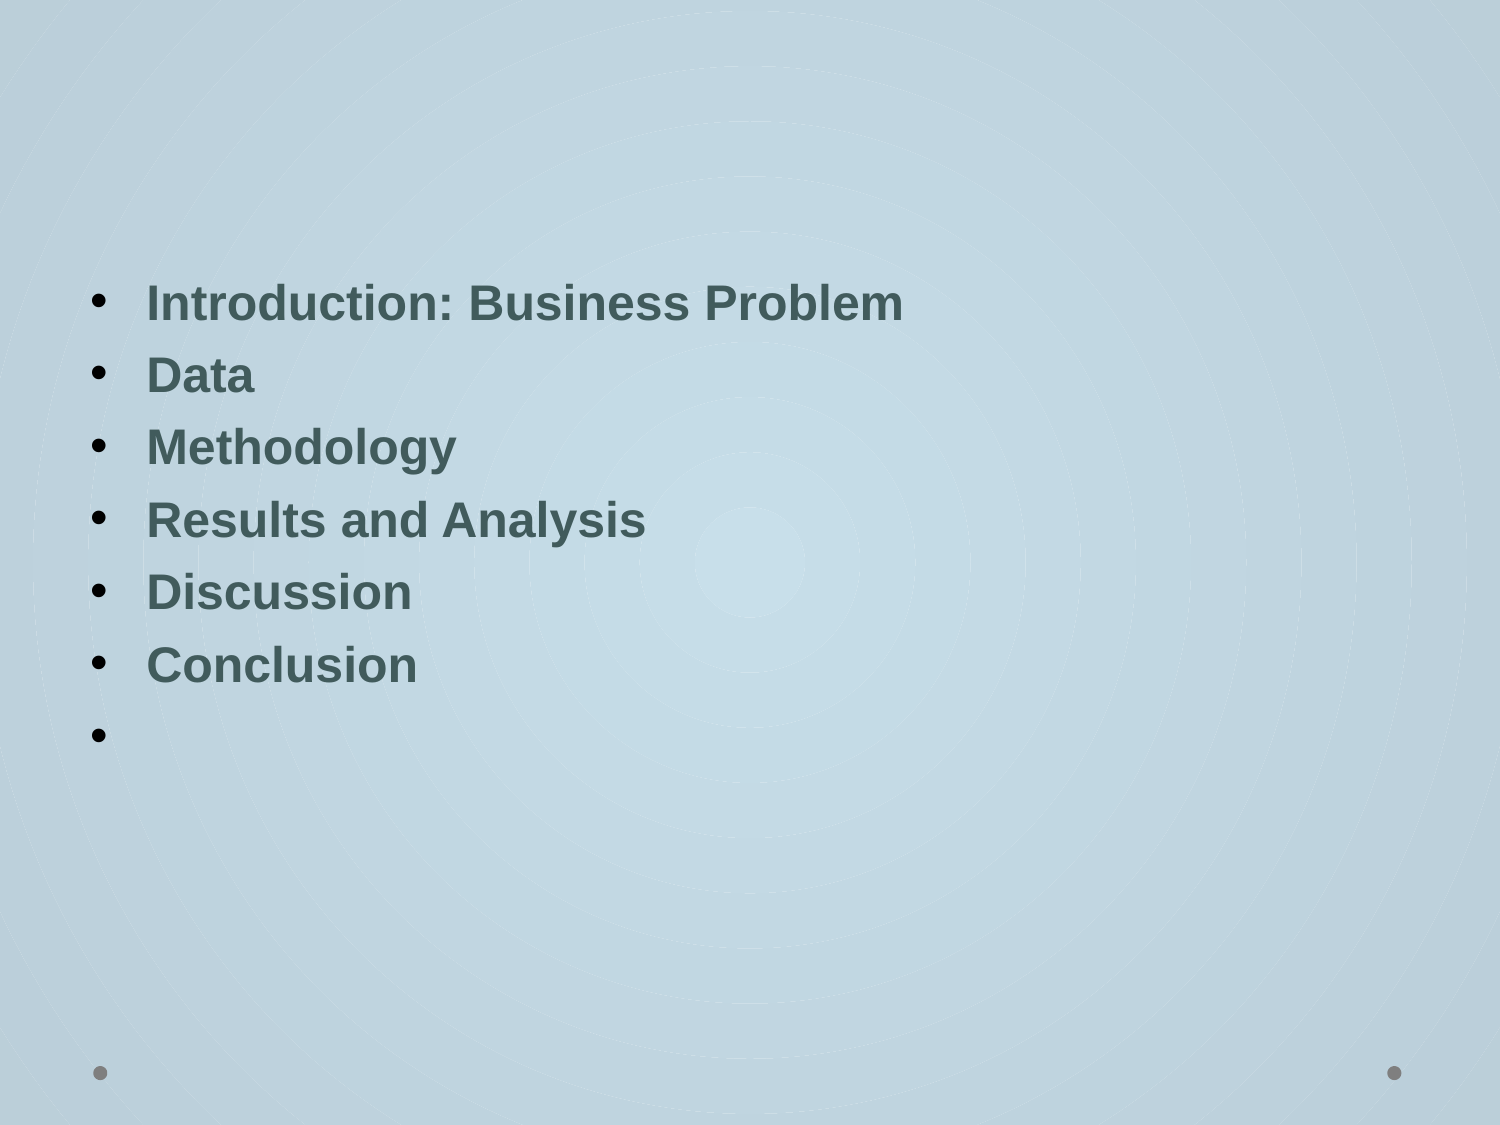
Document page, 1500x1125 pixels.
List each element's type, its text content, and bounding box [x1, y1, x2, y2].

list Introduction: Business Problem Data Methodology Results and Analysis Discussion Conclusion [75, 262, 1426, 1005]
